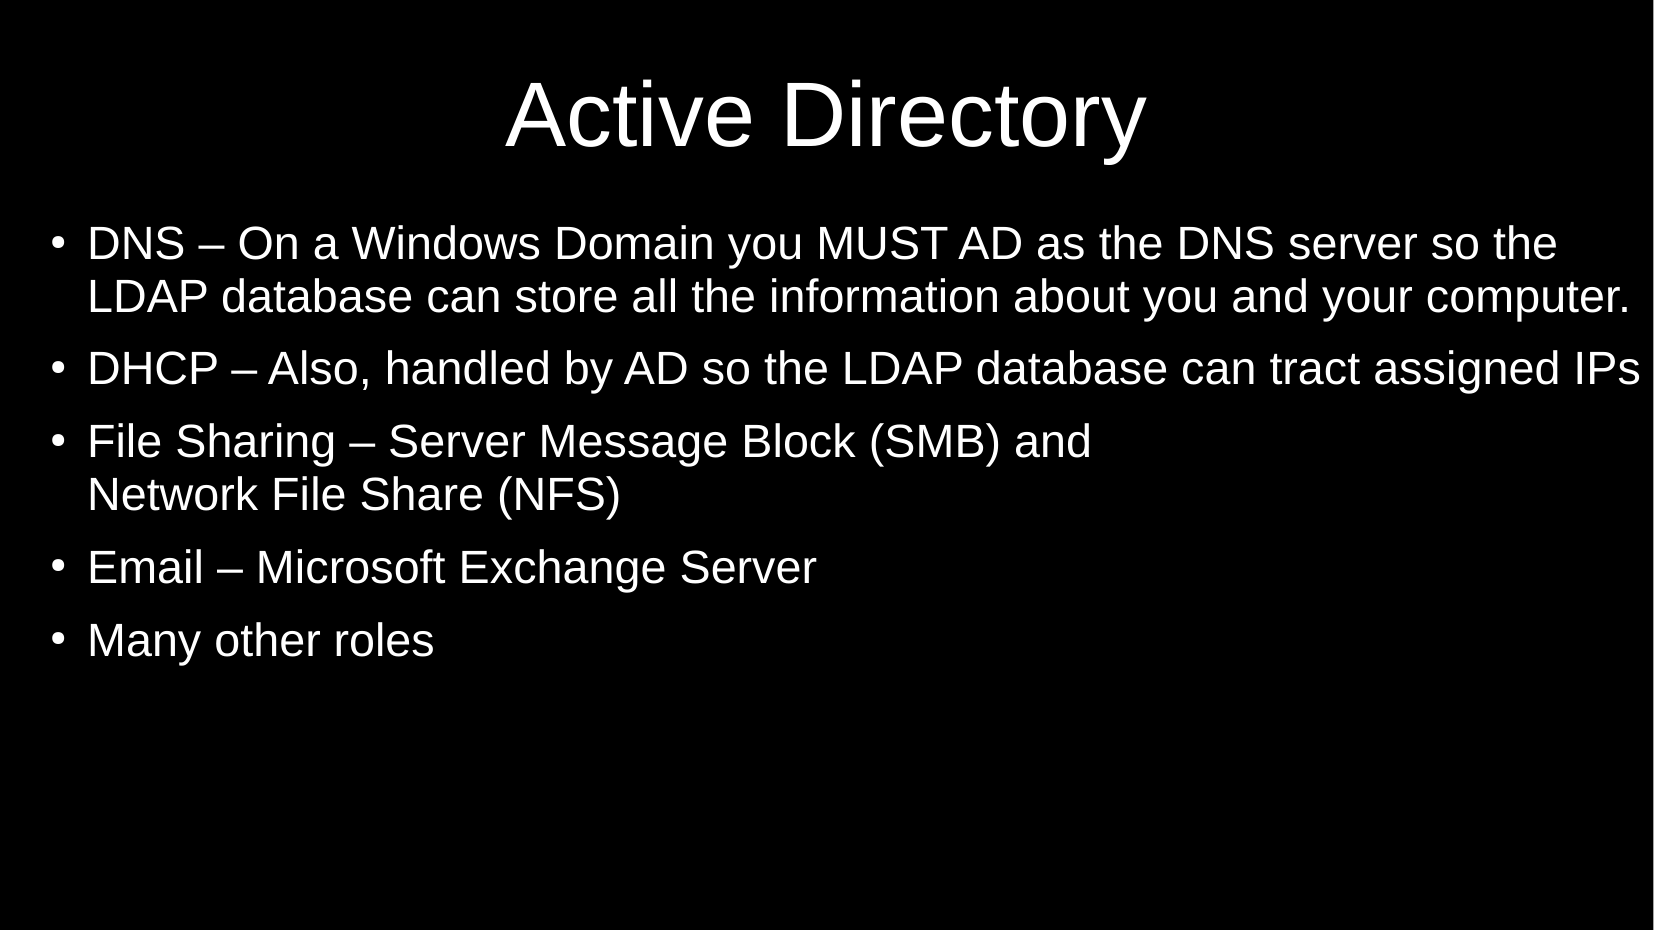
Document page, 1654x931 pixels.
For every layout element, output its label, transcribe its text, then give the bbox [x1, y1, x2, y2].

title Active Directory [82, 37, 1571, 193]
list DNS – On a Windows Domain you MUST AD as the DNS server so the LDAP database can store all the information about you and your computer. DHCP – Also, handled by AD so the LDAP database can tract assigned IPs File Sharing – Server Message Block (SMB) and Network File Share (NFS) Email – Microsoft Exchange Server Many other roles [37, 217, 1651, 758]
